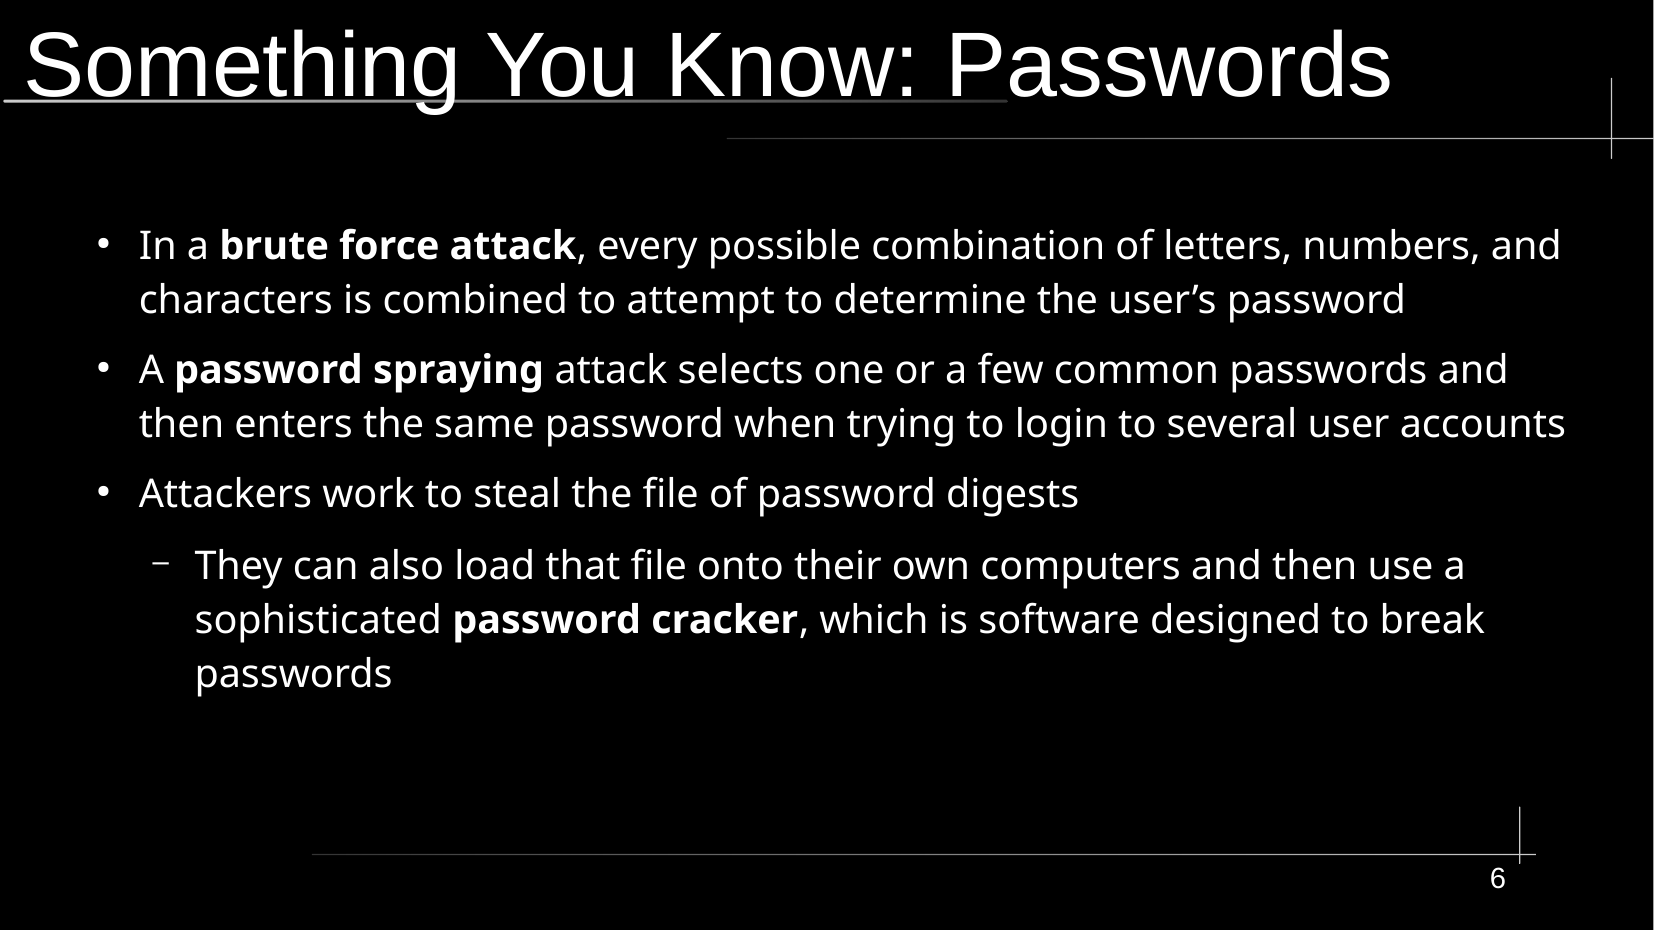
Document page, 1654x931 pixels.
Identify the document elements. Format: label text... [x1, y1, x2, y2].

list In a brute force attack, every possible combination of letters, numbers, and characters is combined to attempt to determine the user’s password A password spraying attack selects one or a few common passwords and then enters the same password when trying to login to several user accounts Attackers work to steal the file of password digests They can also load that file onto their own computers and then use a sophisticated password cracker, which is software designed to break passwords [82, 217, 1571, 758]
title Something You Know: Passwords [23, 11, 1589, 119]
